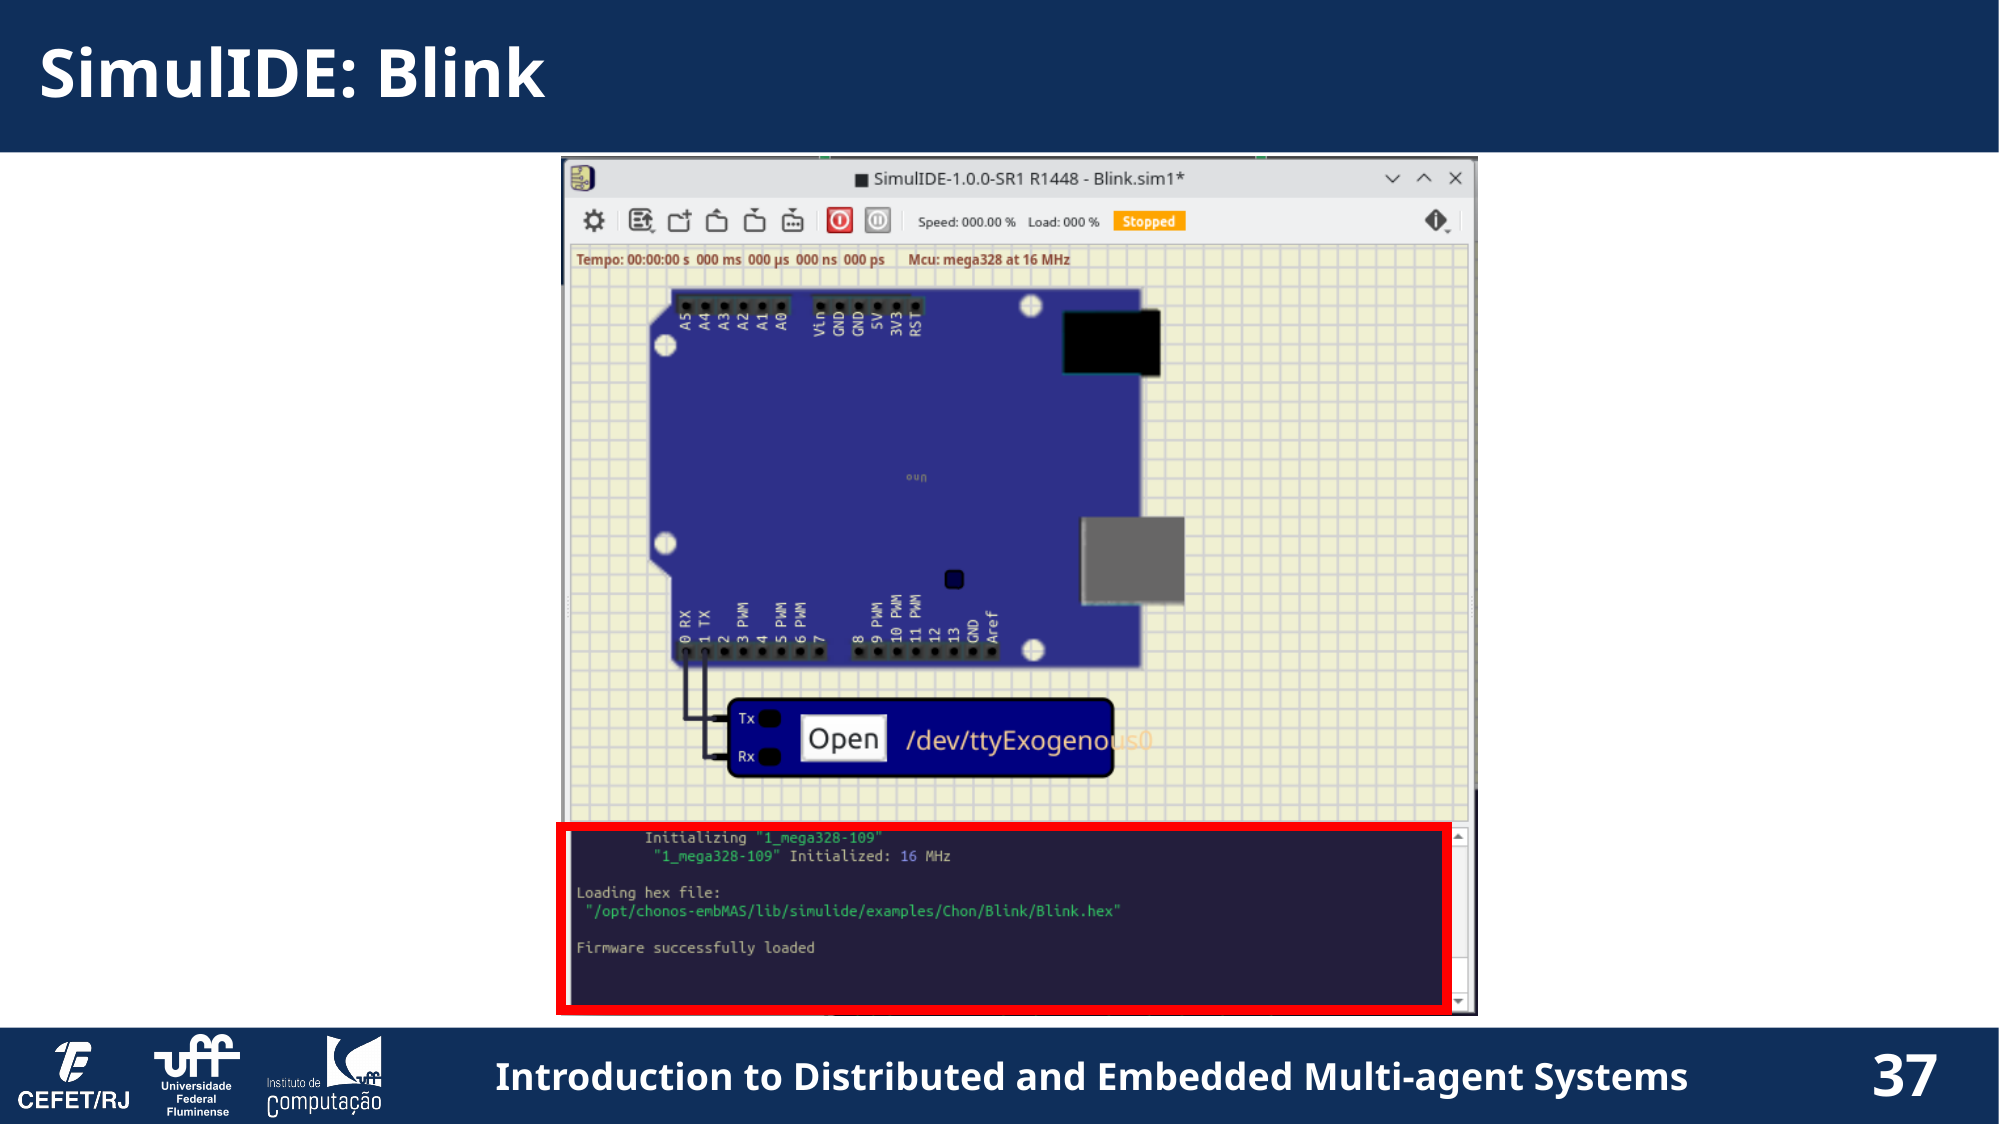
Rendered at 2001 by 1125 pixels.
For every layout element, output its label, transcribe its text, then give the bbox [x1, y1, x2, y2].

picture [265, 1033, 383, 1118]
picture [153, 1033, 241, 1121]
picture [561, 156, 1478, 1016]
text_box SimulIDE: Blink [25, 23, 1998, 116]
picture [18, 1021, 129, 1125]
picture [566, 831, 1442, 1005]
